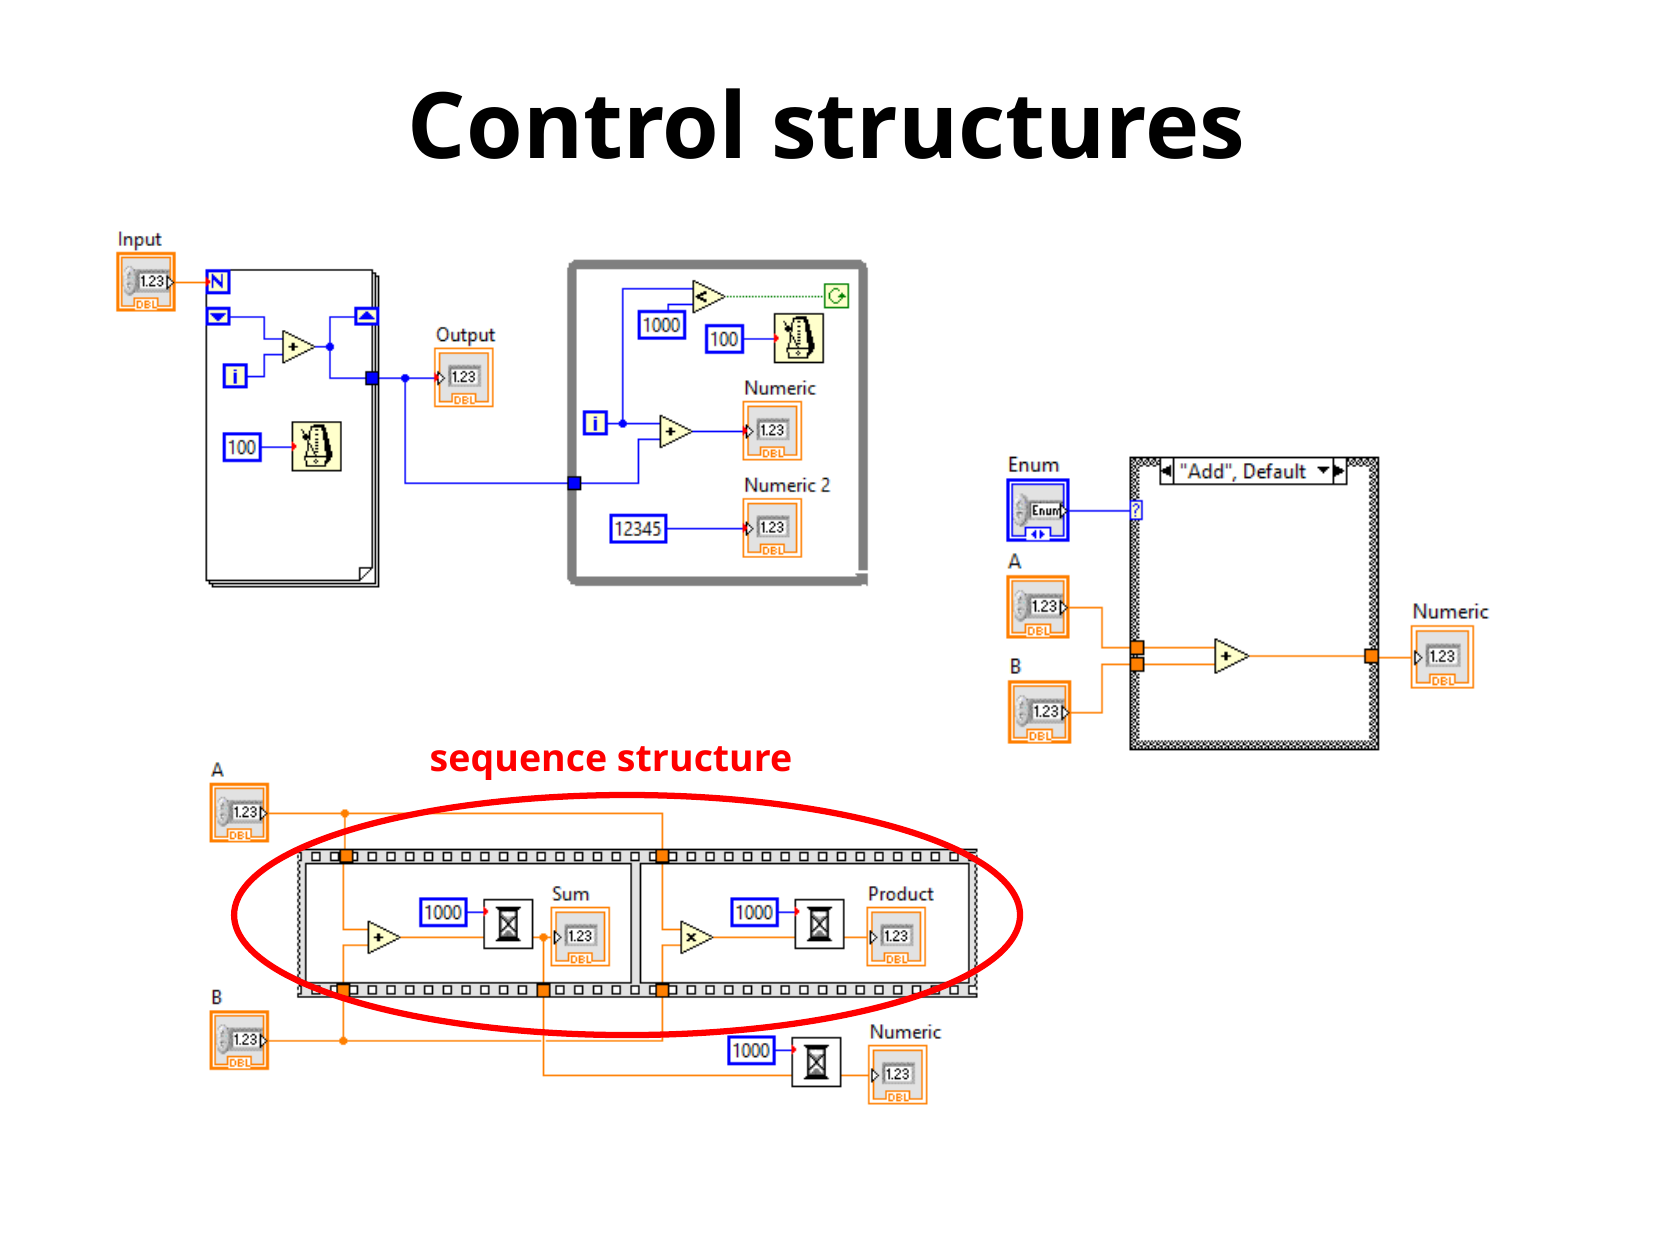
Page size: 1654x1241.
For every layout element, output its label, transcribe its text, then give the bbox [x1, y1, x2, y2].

title Control structures [82, 19, 1571, 227]
text_box sequence structure [510, 719, 713, 793]
picture [188, 747, 995, 1122]
picture [238, 799, 995, 1031]
picture [701, 437, 1501, 868]
picture [104, 224, 901, 616]
